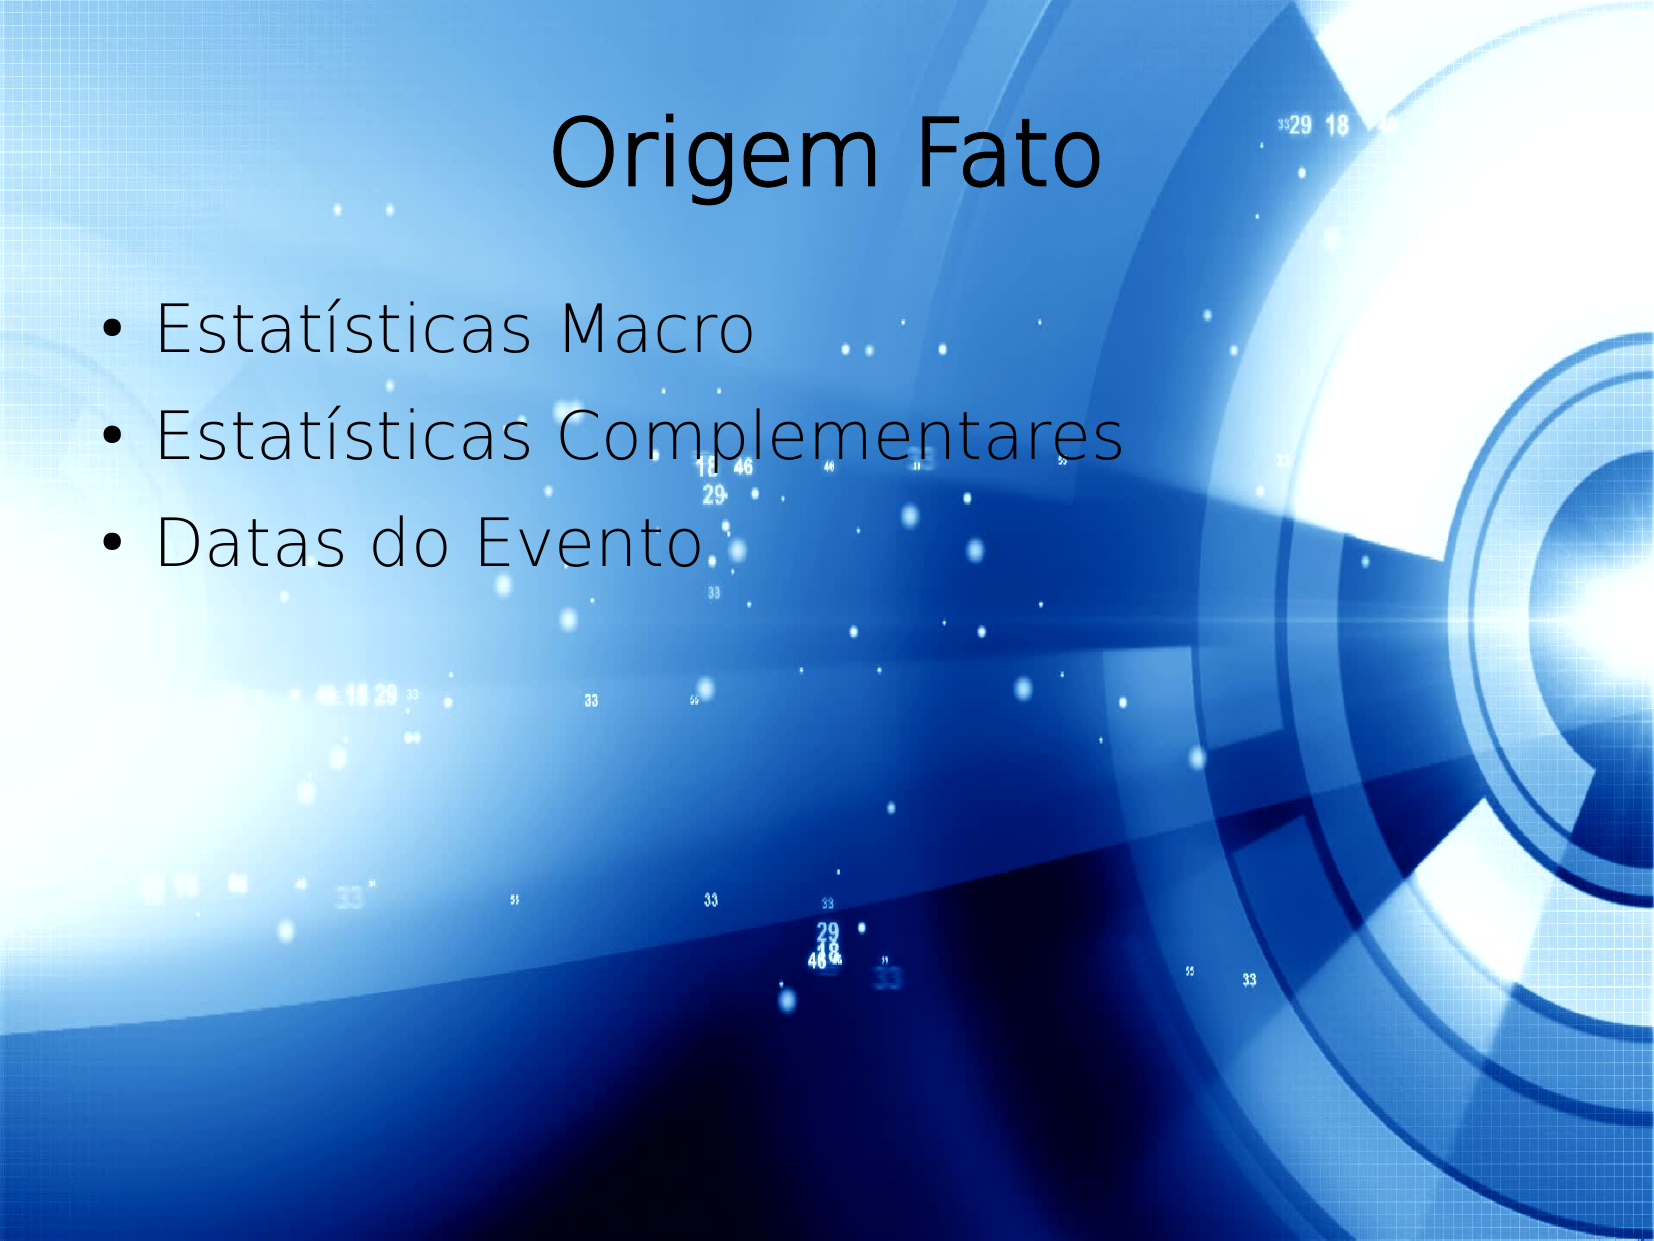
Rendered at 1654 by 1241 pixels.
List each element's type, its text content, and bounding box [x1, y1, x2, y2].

picture [0, 0, 1654, 1241]
title Origem Fato [82, 49, 1571, 257]
list Estatísticas Macro Estatísticas Complementares Datas do Evento [82, 290, 1571, 1010]
